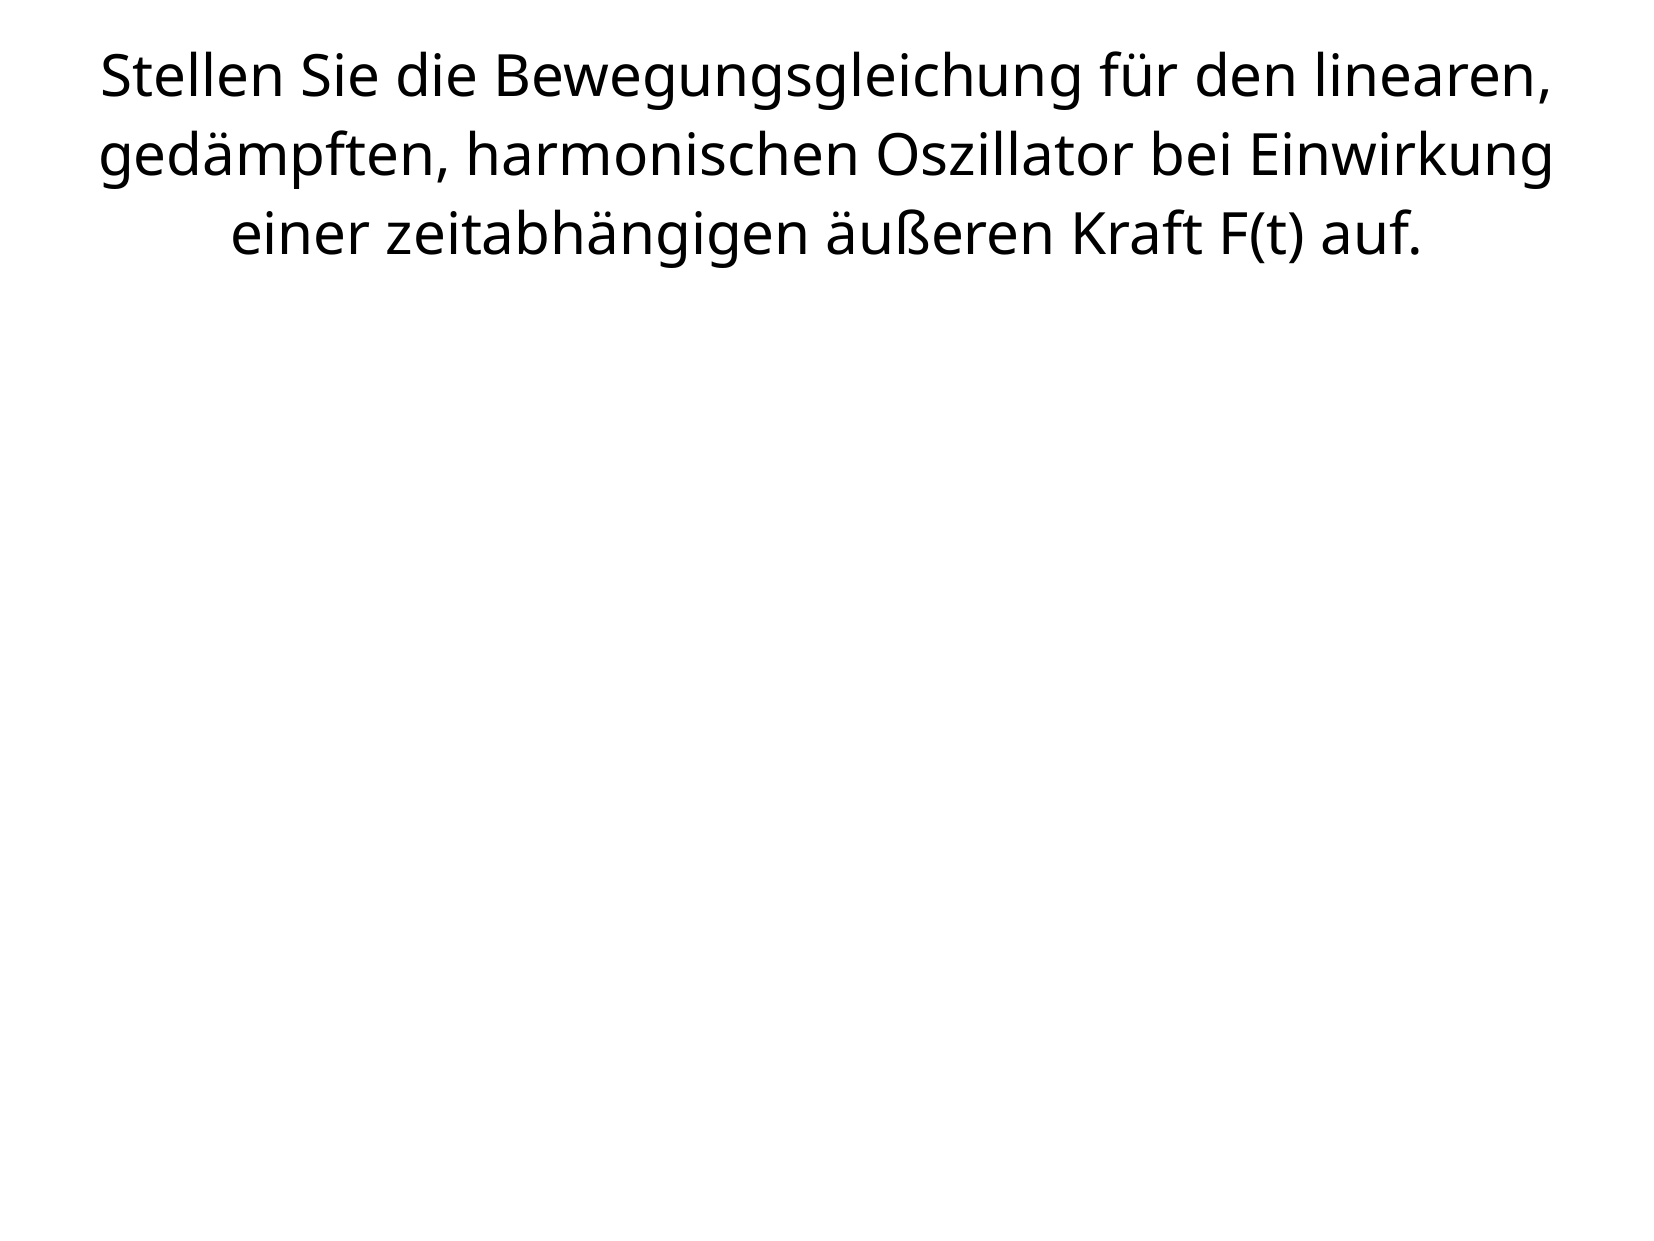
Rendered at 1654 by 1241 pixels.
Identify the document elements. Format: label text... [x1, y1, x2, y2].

title Stellen Sie die Bewegungsgleichung für den linearen, gedämpften, harmonischen Oszillator bei Einwirkung einer zeitabhängigen äußeren Kraft F(t) auf. [82, 13, 1571, 293]
